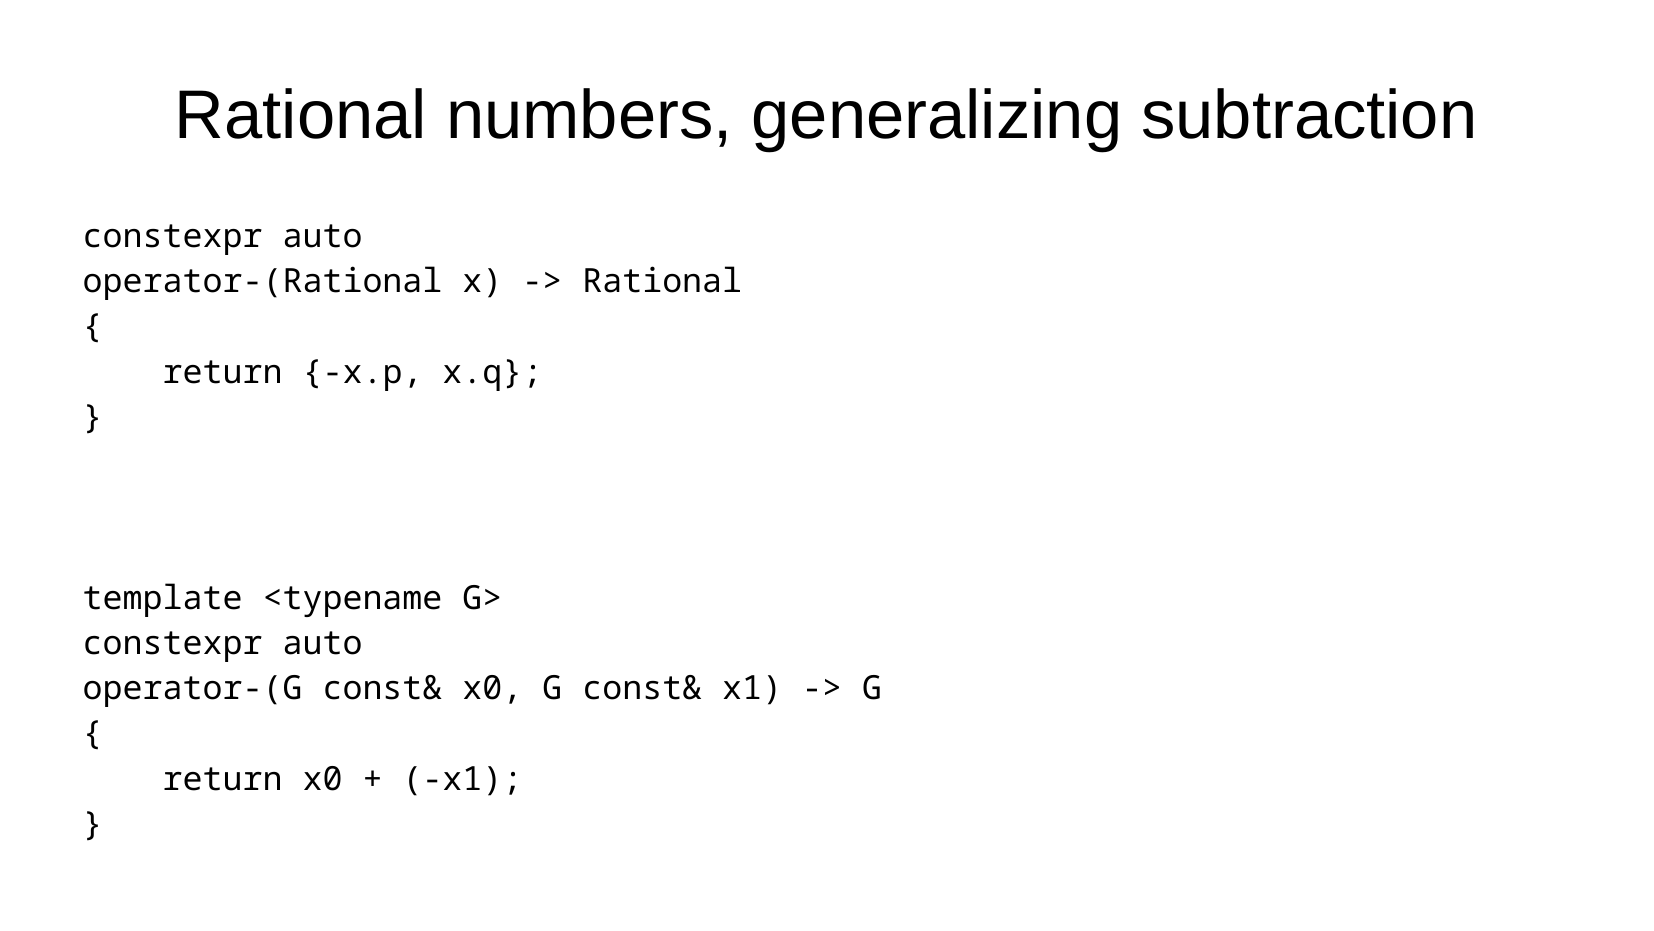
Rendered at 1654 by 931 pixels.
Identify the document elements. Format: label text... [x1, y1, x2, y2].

title Rational numbers, generalizing subtraction [82, 37, 1571, 193]
subtitle constexpr auto operator-(Rational x) -> Rational { return {-x.p, x.q}; } template <typename G> constexpr auto operator-(G const& x0, G const& x1) -> G { return x0 + (-x1); } [82, 193, 1571, 820]
